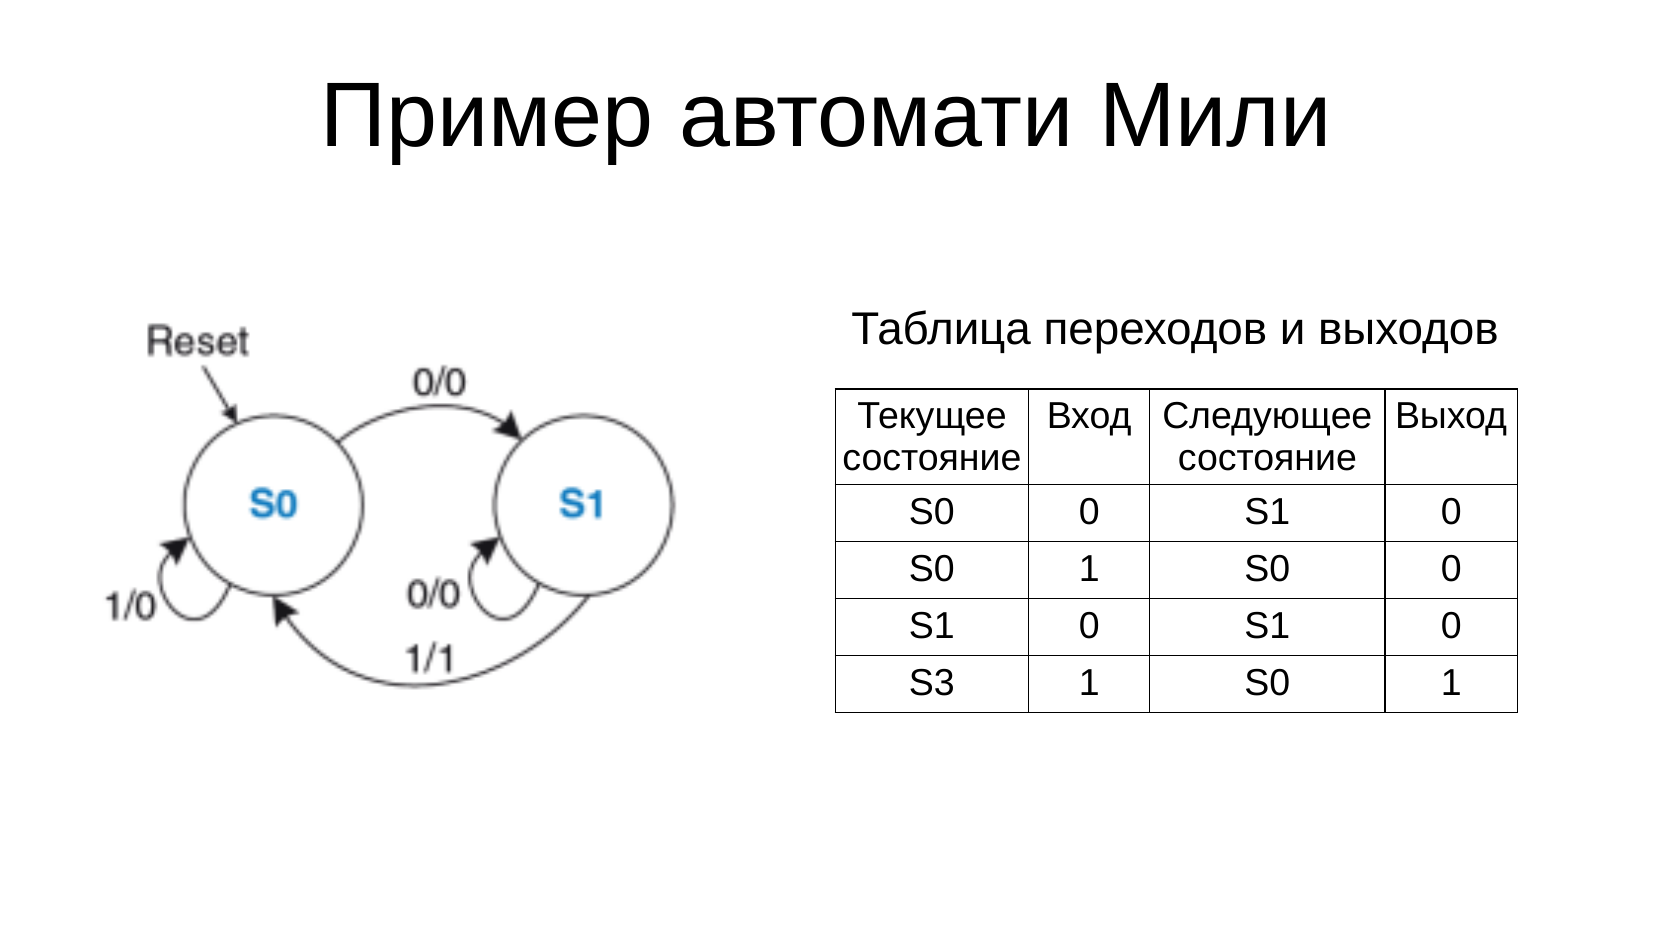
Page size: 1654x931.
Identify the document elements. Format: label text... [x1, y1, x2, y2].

table_cell S0 [836, 542, 1028, 598]
table_cell S0 [836, 485, 1028, 541]
table_header Выход [1386, 390, 1517, 484]
table_cell 1 [1386, 656, 1517, 712]
table_cell 0 [1386, 485, 1517, 541]
table_cell S1 [836, 599, 1028, 655]
table_cell S0 [1150, 656, 1384, 712]
table_cell S3 [836, 656, 1028, 712]
picture [75, 316, 706, 761]
text_box Таблица переходов и выходов [835, 295, 1516, 389]
table_header Следующее состояние [1150, 390, 1384, 484]
table_header Вход [1029, 390, 1149, 484]
table_cell S1 [1150, 485, 1384, 541]
table_cell 0 [1029, 485, 1149, 541]
table_cell 0 [1029, 599, 1149, 655]
table_cell S1 [1150, 599, 1384, 655]
table_cell S0 [1150, 542, 1384, 598]
table_cell 0 [1386, 599, 1517, 655]
table_cell 0 [1386, 542, 1517, 598]
table_header Текущее состояние [836, 390, 1028, 484]
table_cell 1 [1029, 656, 1149, 712]
table_cell 1 [1029, 542, 1149, 598]
title Пример автомати Мили [82, 37, 1571, 193]
